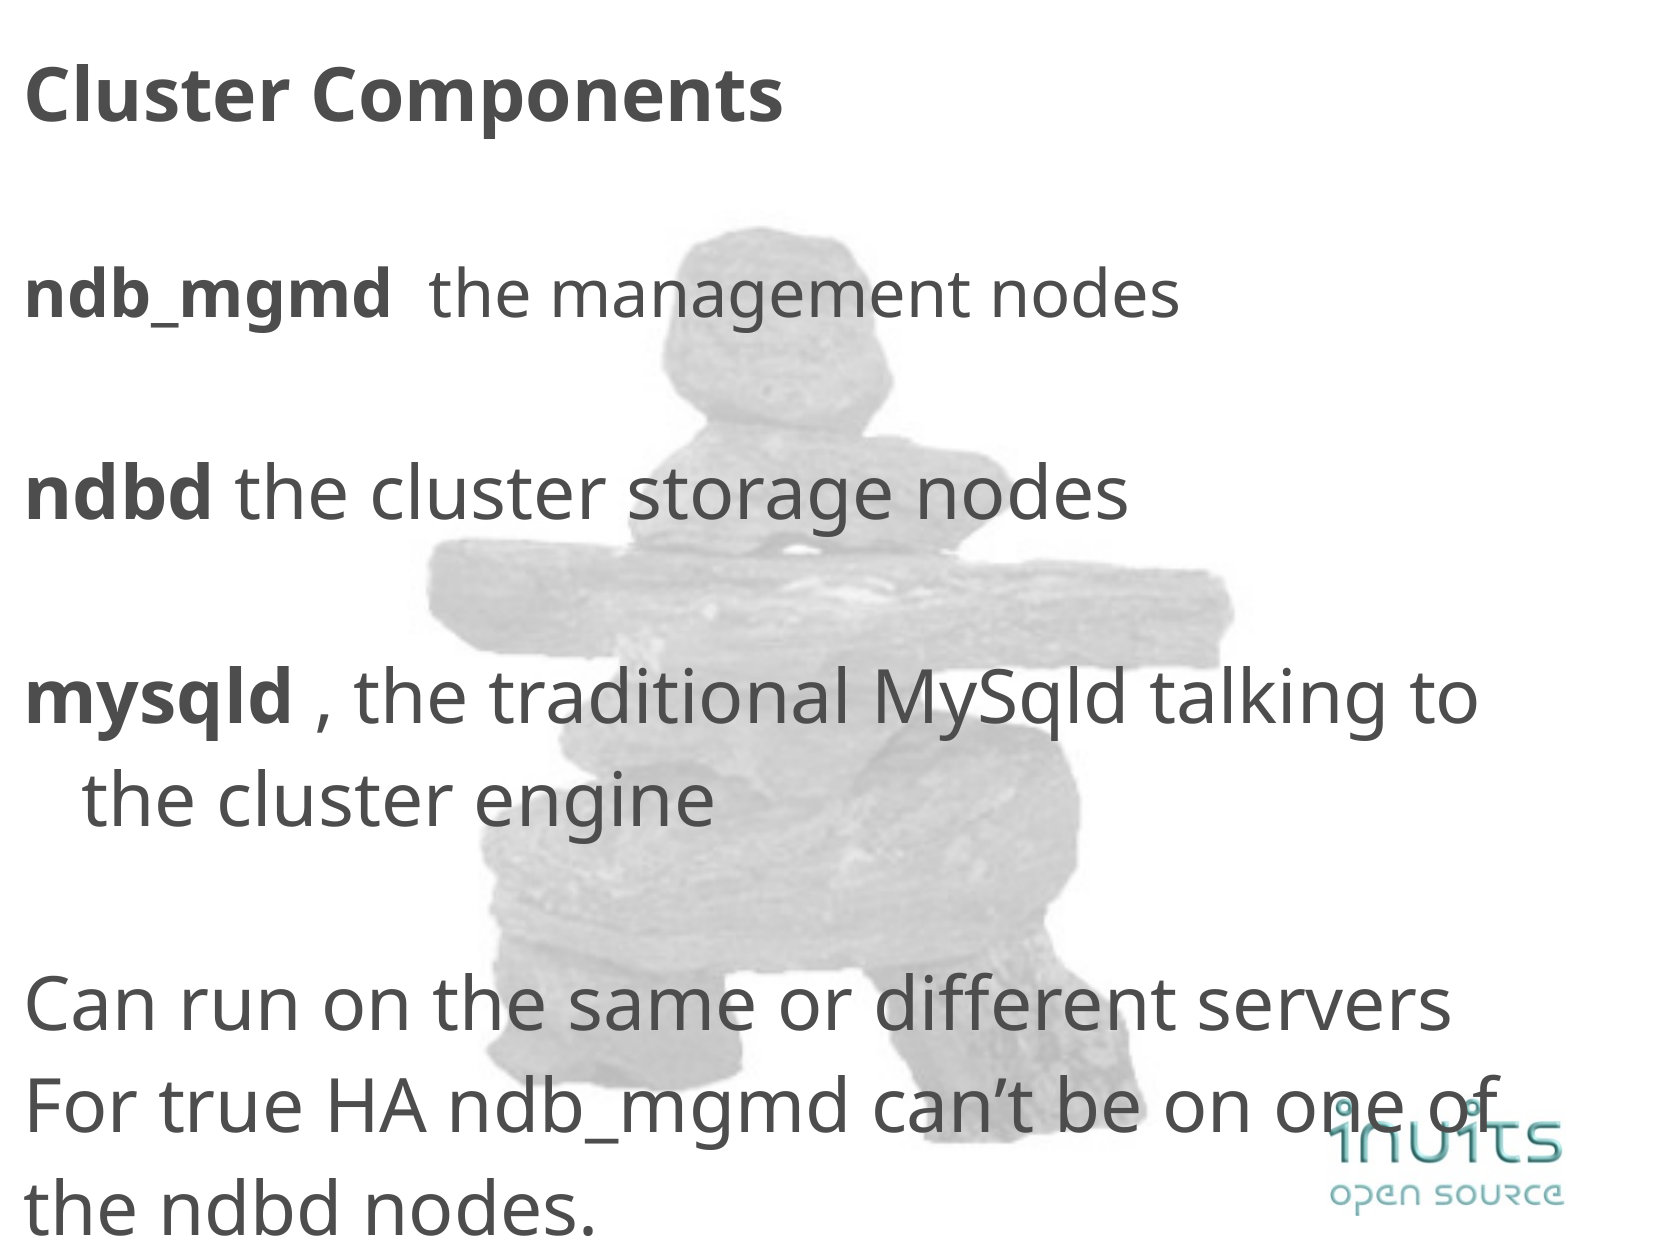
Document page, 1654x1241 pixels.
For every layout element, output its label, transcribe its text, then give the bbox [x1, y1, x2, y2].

text_box Cluster Components ndb_mgmd the management nodes ndbd the cluster storage nodes mysqld , the traditional MySqld talking to the cluster engine Can run on the same or different servers For true HA ndb_mgmd can’t be on one of the ndbd nodes. [8, 33, 1641, 1241]
